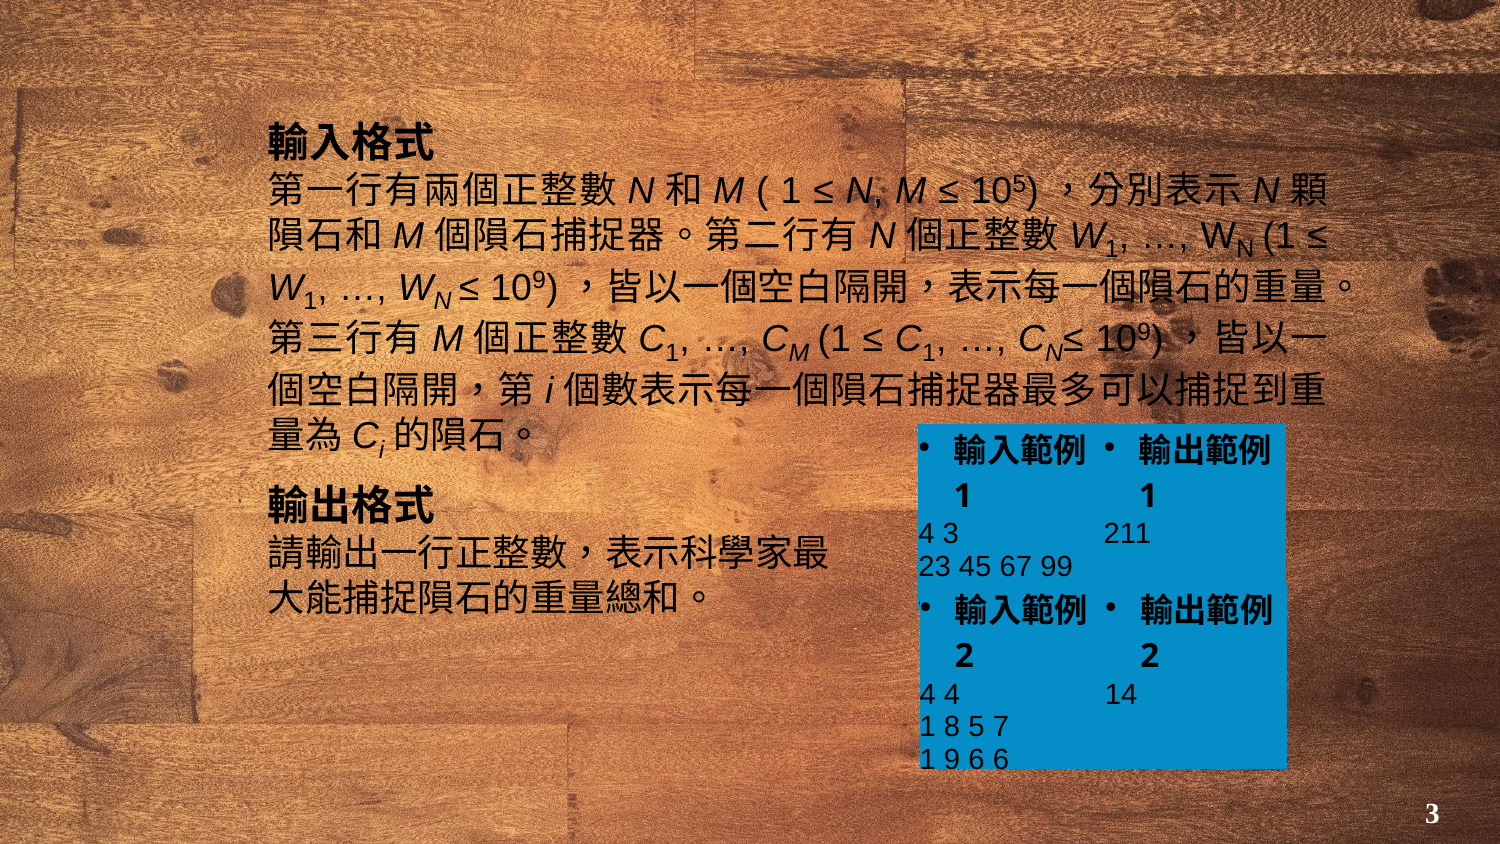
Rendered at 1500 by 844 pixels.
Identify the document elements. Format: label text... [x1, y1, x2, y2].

table_header 輸入範例1 4 3 23 45 67 99 46 67 100 [918, 424, 1104, 609]
table_header 輸出範例1 211 [1104, 424, 1286, 584]
table_header 輸出範例2 14 [1105, 584, 1287, 769]
text_box 輸入格式 第一行有兩個正整數N和M ( 1 ≤ N, M ≤ 105)，分別表示N顆隕石和M個隕石捕捉器。第二行有N個正整數W1, …, WN (1 ≤ W1, …, WN ≤ 109)，皆以一個空白隔開，表示每一個隕石的重量。第三行有M個正整數C1, …, CM (1 ≤ C1, …, CN≤ 109)，皆以一個空白隔開，第i個數表示每一個隕石捕捉器最多可以捕捉到重量為Ci的隕石。 [253, 83, 1343, 471]
slide_number 3 [1410, 779, 1500, 844]
text_box 輸出格式 請輸出一行正整數，表示科學家最大能捕捉隕石的重量總和。 [253, 446, 863, 626]
table_header 輸入範例2 4 4 1 8 5 7 1 9 6 6 [920, 584, 1105, 769]
